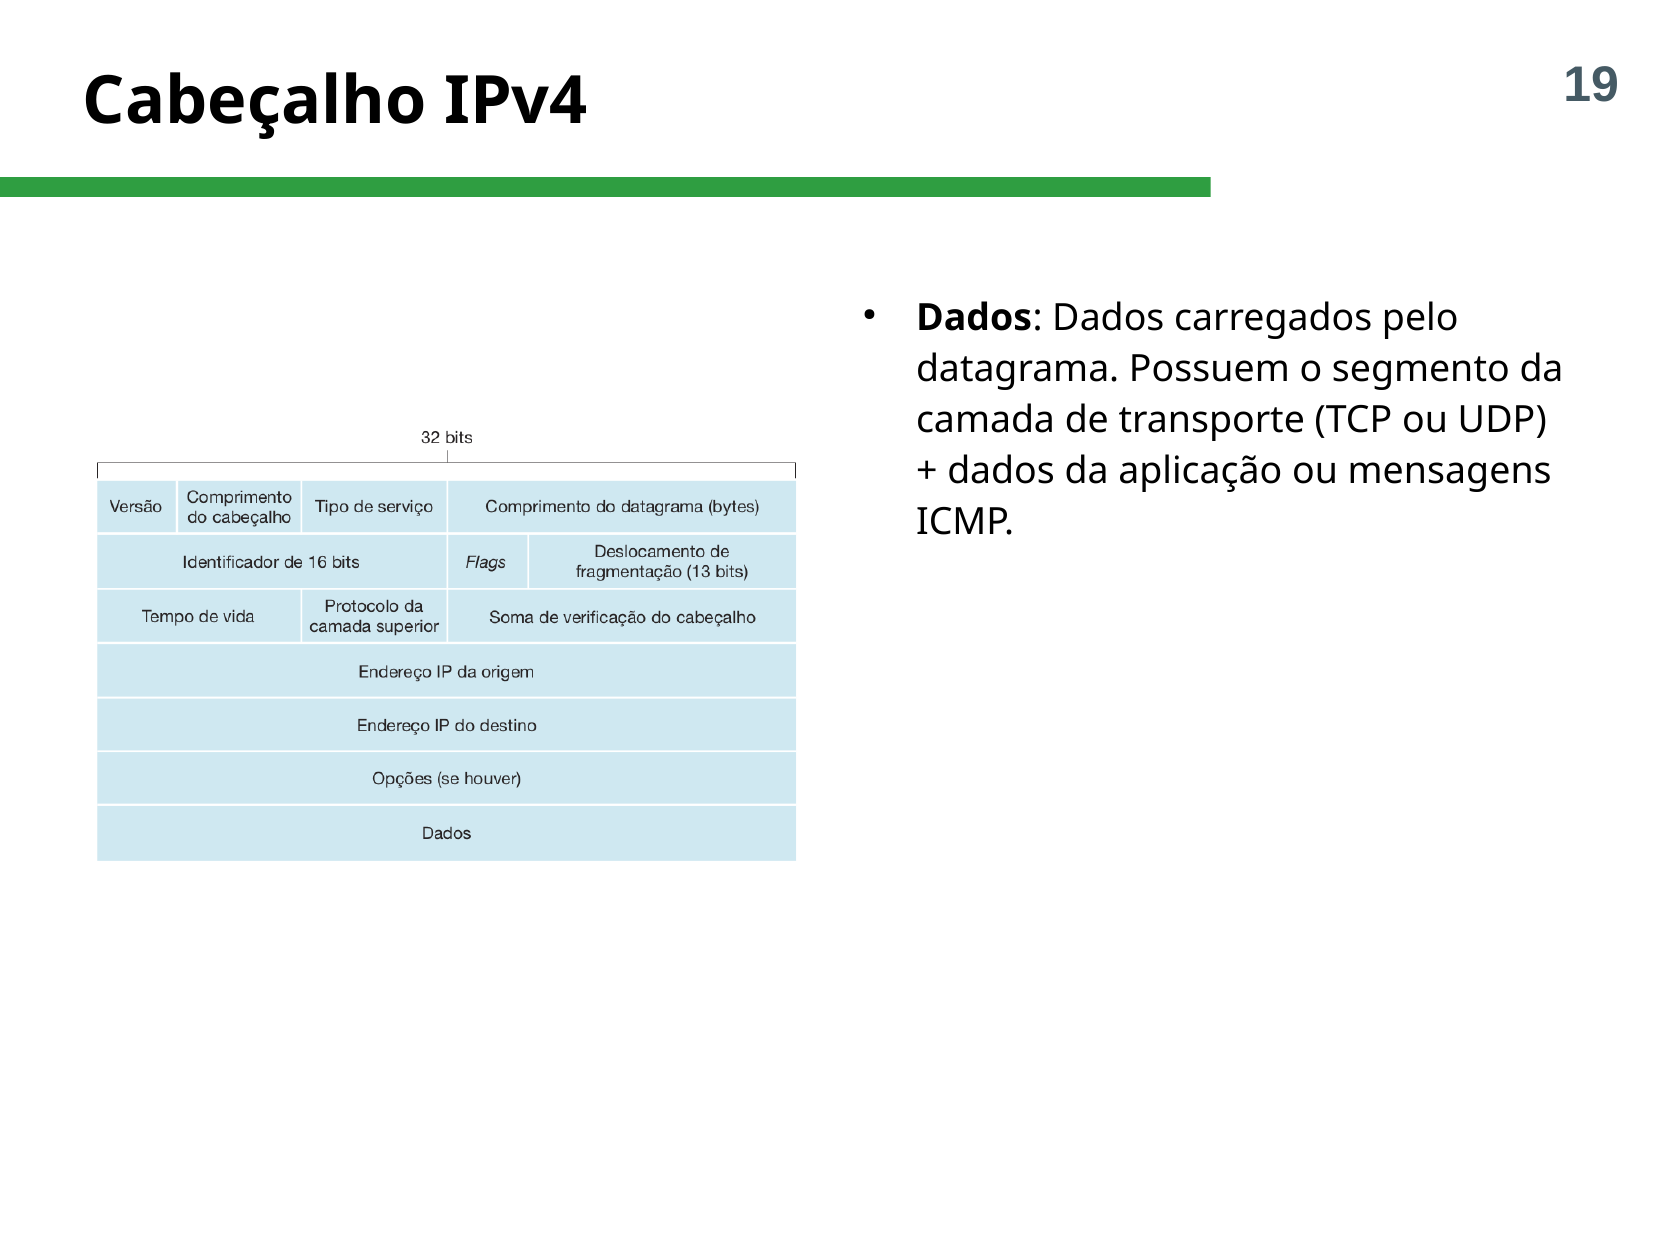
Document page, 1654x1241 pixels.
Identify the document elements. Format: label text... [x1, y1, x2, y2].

picture [82, 418, 809, 881]
list Dados: Dados carregados pelo datagrama. Possuem o segmento da camada de transporte (TCP ou UDP) + dados da aplicação ou mensagens ICMP. [845, 290, 1572, 1211]
title Cabeçalho IPv4 [82, 0, 1152, 202]
